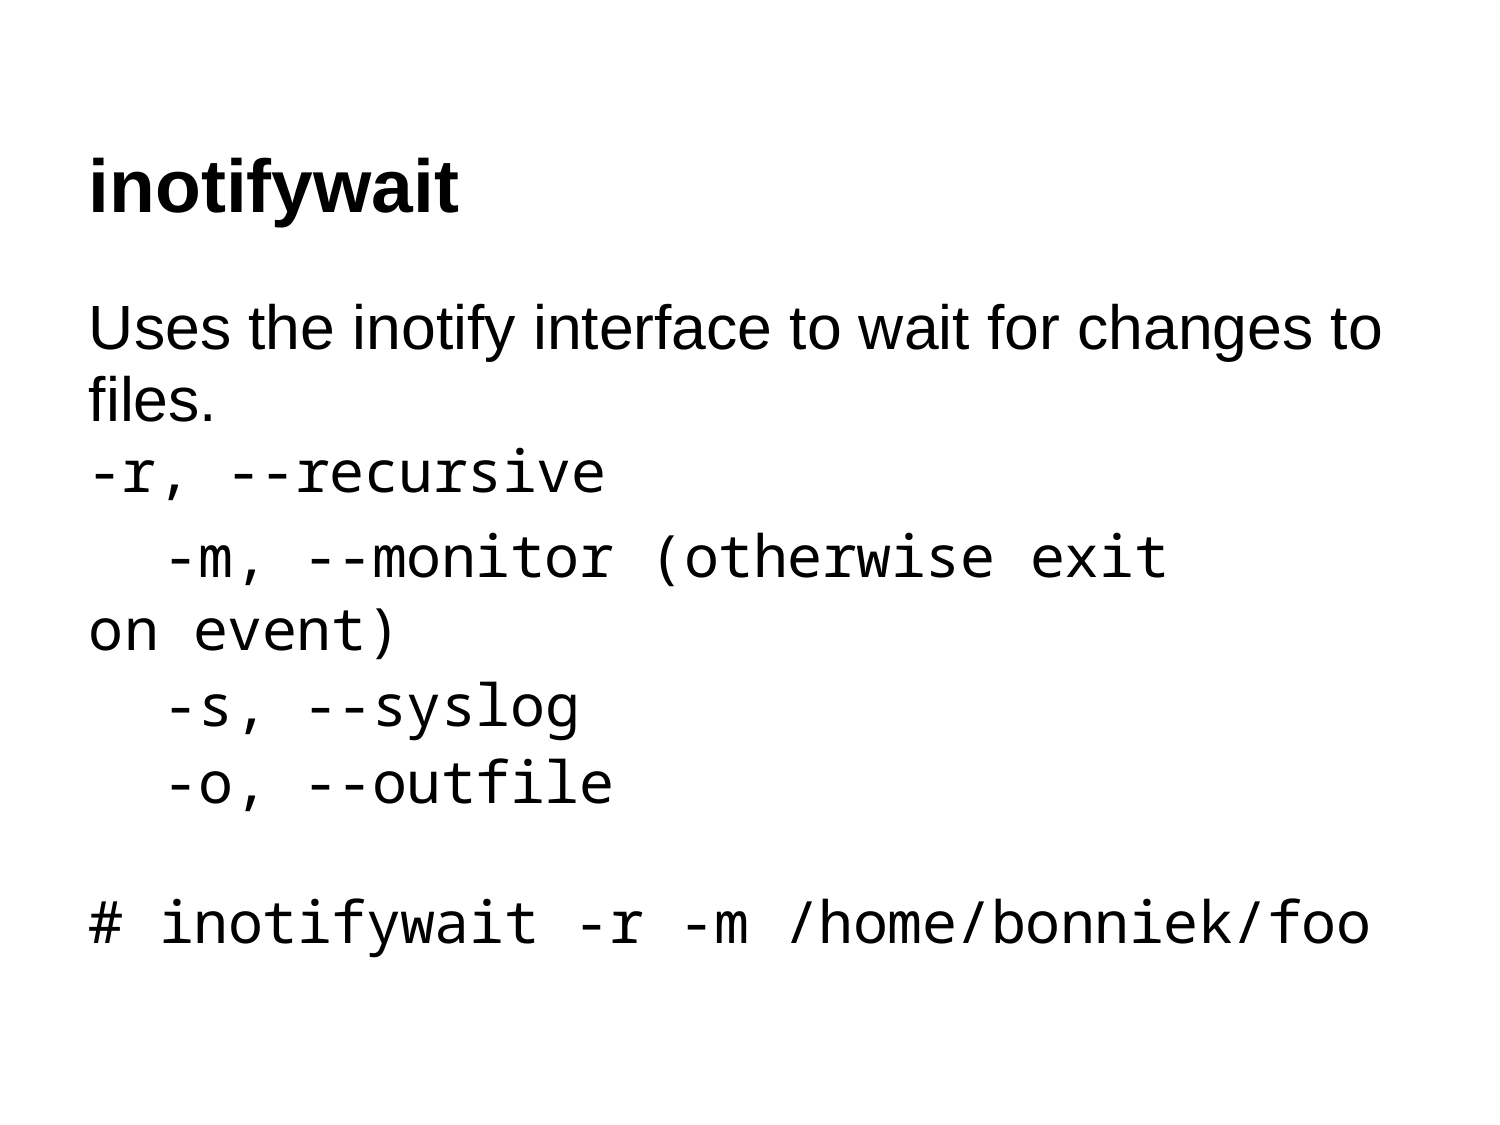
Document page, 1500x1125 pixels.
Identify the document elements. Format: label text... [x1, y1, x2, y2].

title inotifywait [86, 137, 1414, 228]
text_box Uses the inotify interface to wait for changes to files. -r, --recursive -m, --monitor (otherwise exit on event) -s, --syslog -o, --outfile # inotifywait -r -m /home/bonniek/foo [86, 289, 1386, 956]
